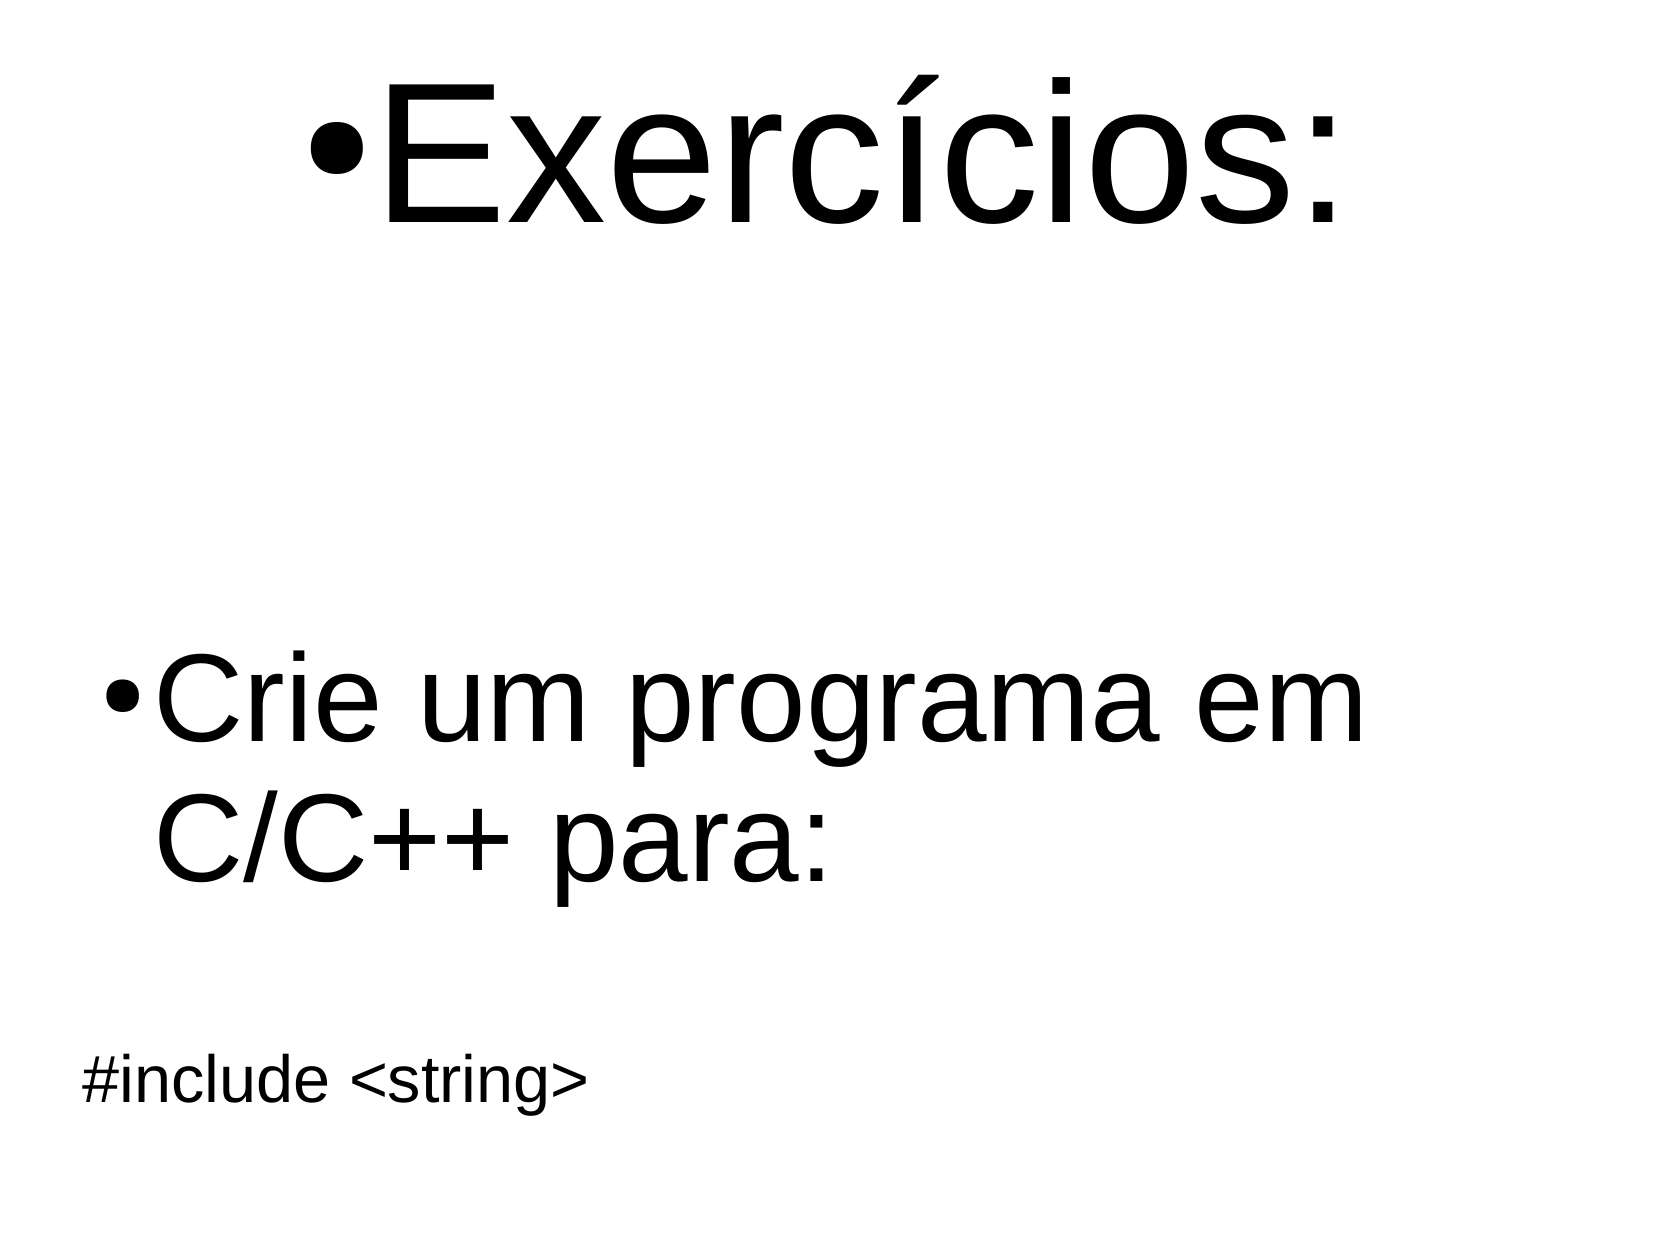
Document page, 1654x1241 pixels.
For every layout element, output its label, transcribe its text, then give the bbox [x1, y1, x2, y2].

title Exercícios: [82, 41, 1571, 265]
list Crie um programa em C/C++ para: #include <string> [82, 290, 1571, 1117]
